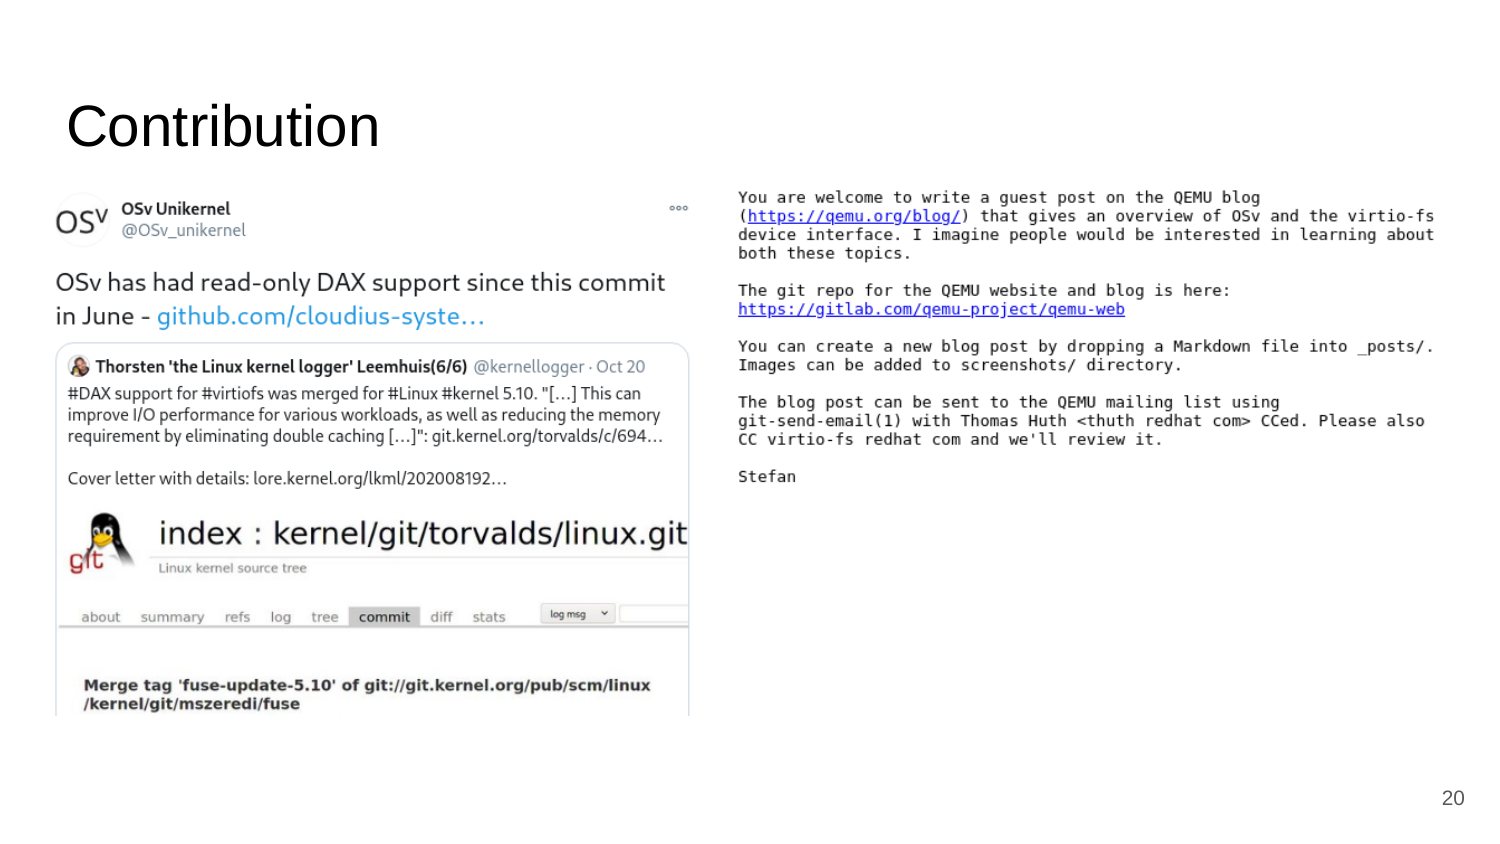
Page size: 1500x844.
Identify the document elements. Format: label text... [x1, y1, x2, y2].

picture [737, 188, 1449, 502]
title Contribution [51, 72, 1449, 167]
picture [51, 188, 695, 716]
slide_number <number> [1389, 764, 1480, 830]
